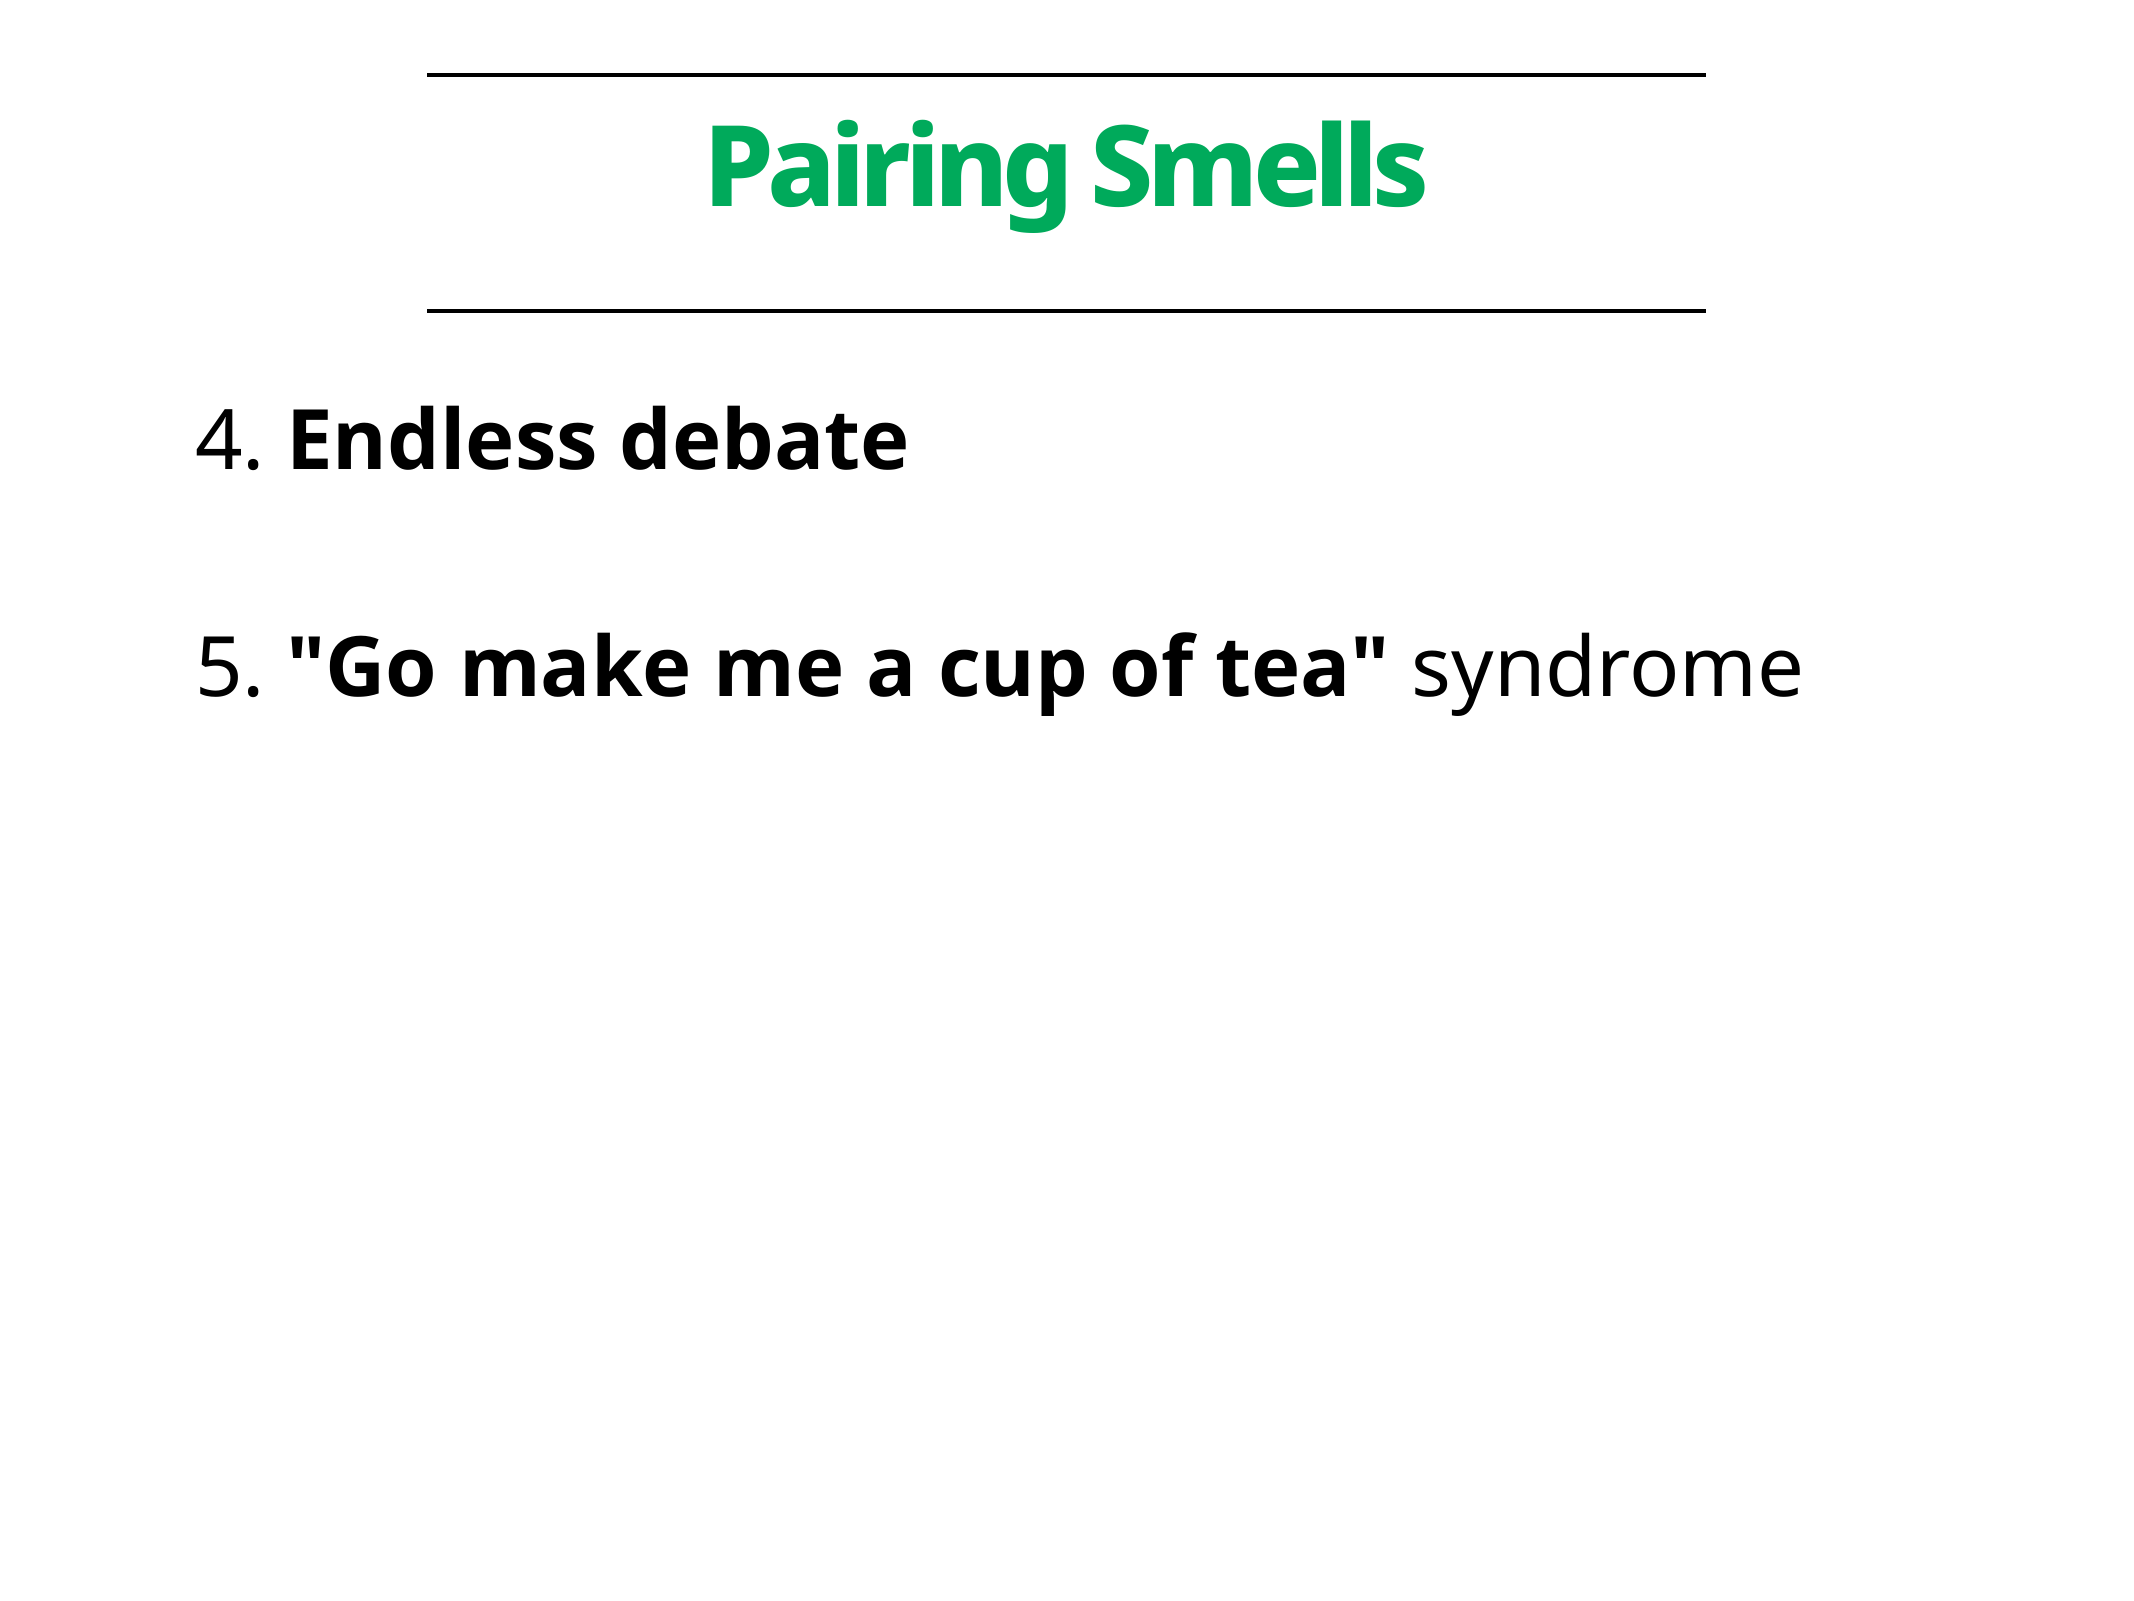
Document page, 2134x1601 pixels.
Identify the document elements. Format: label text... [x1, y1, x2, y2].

title Pairing Smells [0, 86, 2133, 271]
text_box 4. Endless debate 5. "Go make me a cup of tea" syndrome [120, 305, 1996, 1531]
